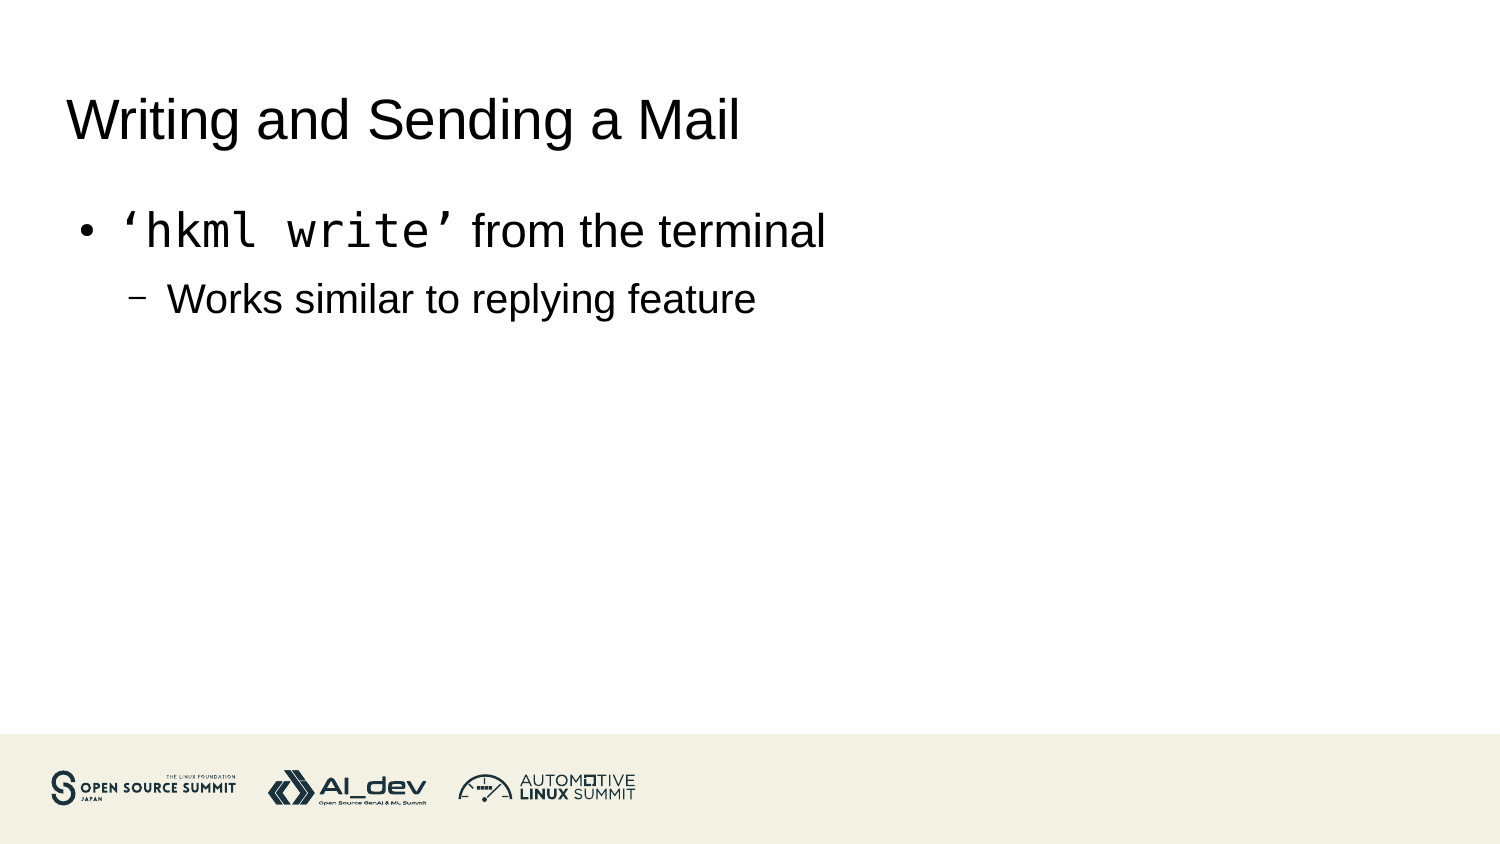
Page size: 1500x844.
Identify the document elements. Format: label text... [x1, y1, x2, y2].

list ‘hkml write’ from the terminal Works similar to replying feature [51, 189, 1449, 338]
title Writing and Sending a Mail [51, 72, 1449, 167]
